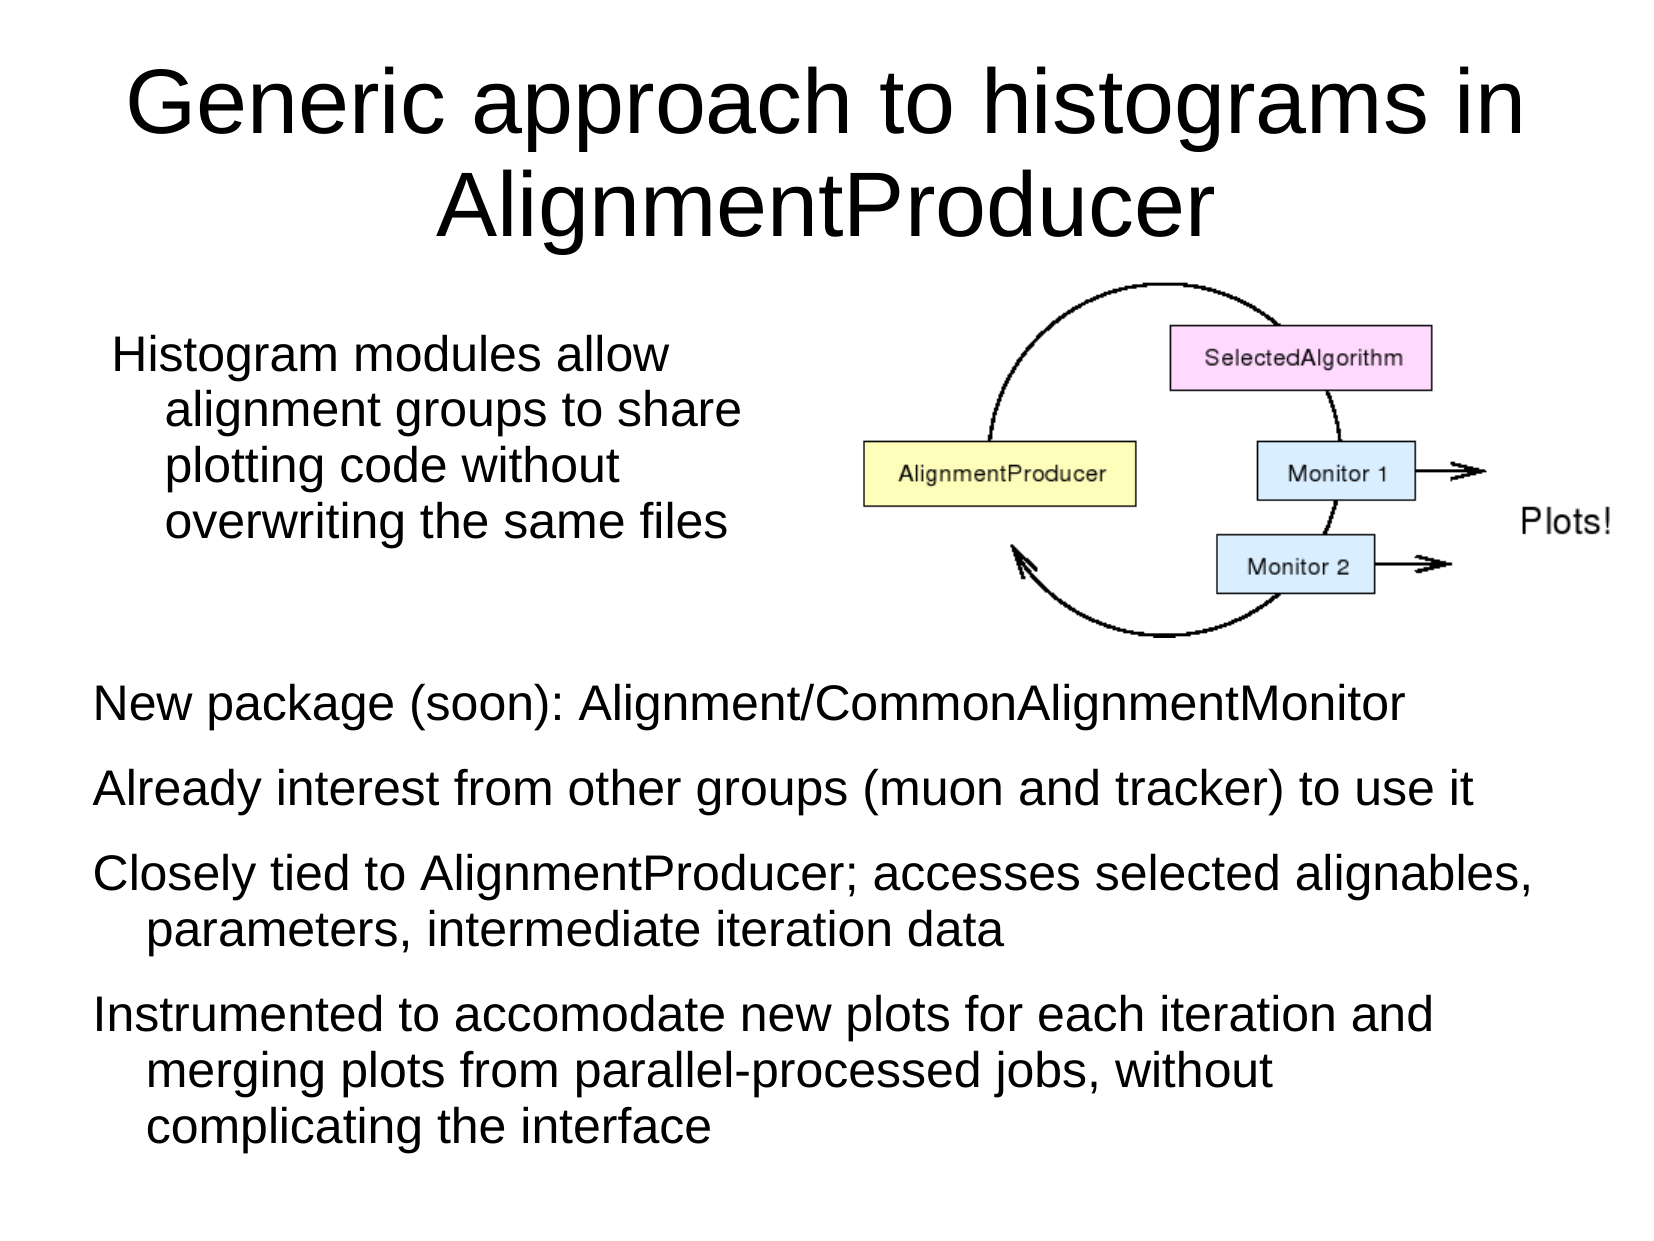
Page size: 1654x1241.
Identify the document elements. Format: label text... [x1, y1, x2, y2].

picture [862, 280, 1616, 638]
title Generic approach to histograms in AlignmentProducer [0, 39, 1654, 267]
list New package (soon): Alignment/CommonAlignmentMonitor Already interest from other groups (muon and tracker) to use it Closely tied to AlignmentProducer; accesses selected alignables, parameters, intermediate iteration data Instrumented to accomodate new plots for each iteration and merging plots from parallel-processed jobs, without complicating the interface [75, 675, 1564, 1201]
text_box Histogram modules allow alignment groups to share plotting code without overwriting the same files [78, 318, 870, 582]
